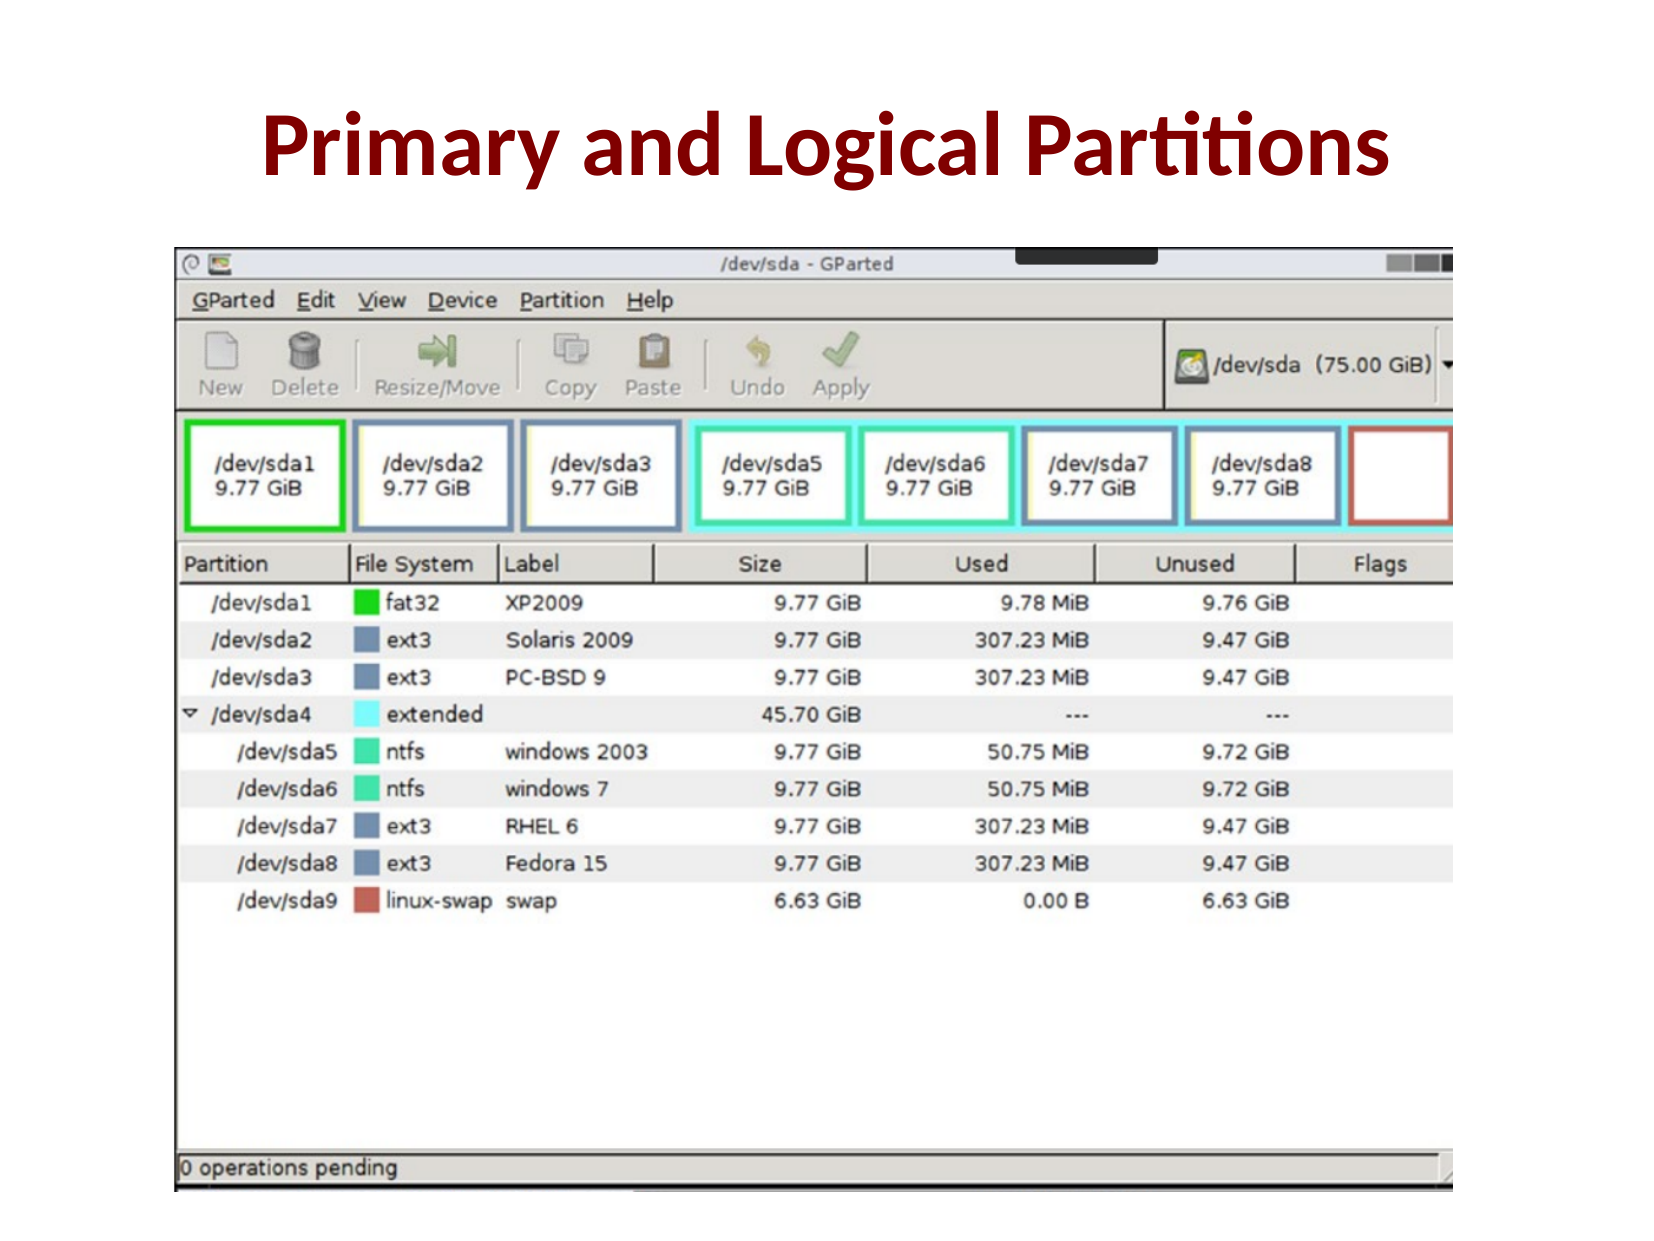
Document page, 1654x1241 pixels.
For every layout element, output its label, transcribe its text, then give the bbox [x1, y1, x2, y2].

title Primary and Logical Partitions [82, 45, 1571, 261]
picture [172, 247, 1453, 1192]
